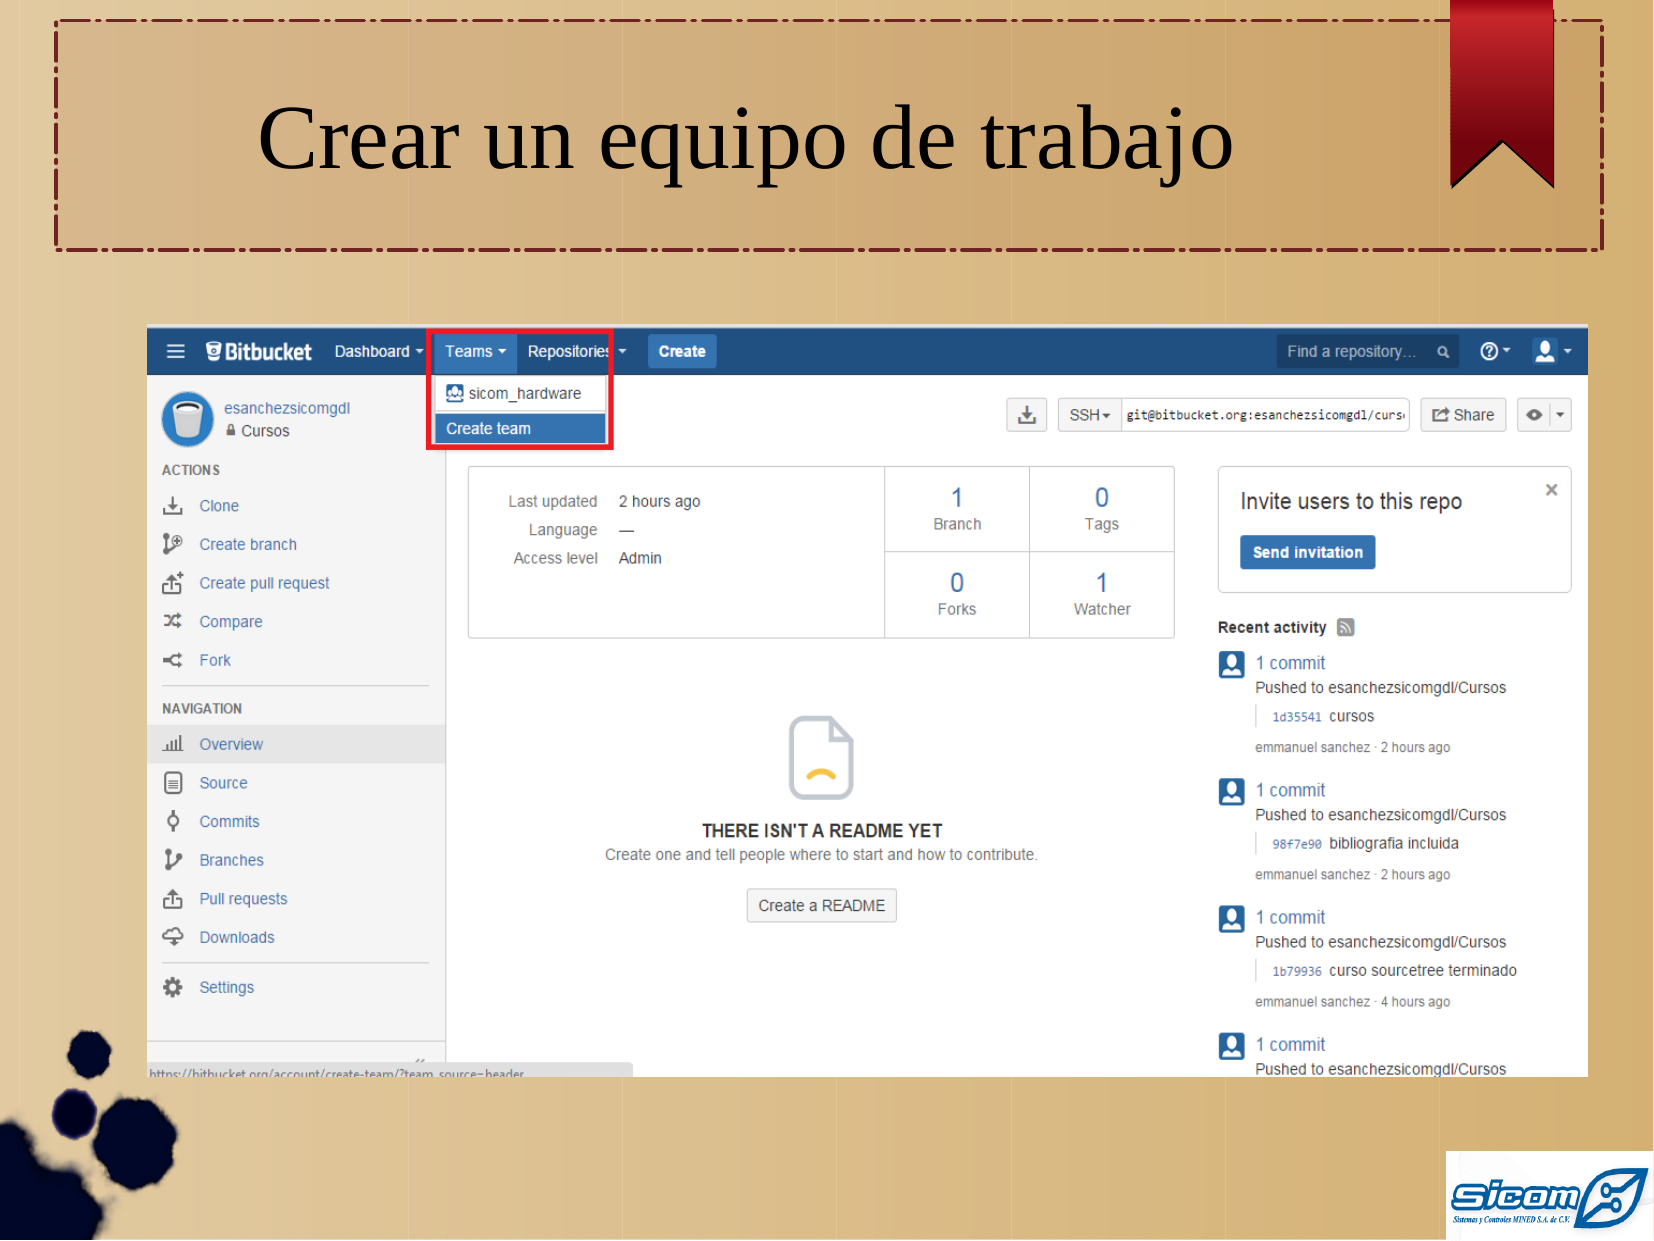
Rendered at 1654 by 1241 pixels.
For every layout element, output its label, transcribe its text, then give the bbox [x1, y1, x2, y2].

title Crear un equipo de trabajo [82, 47, 1412, 229]
picture [147, 324, 1588, 1077]
picture [1446, 1151, 1654, 1241]
